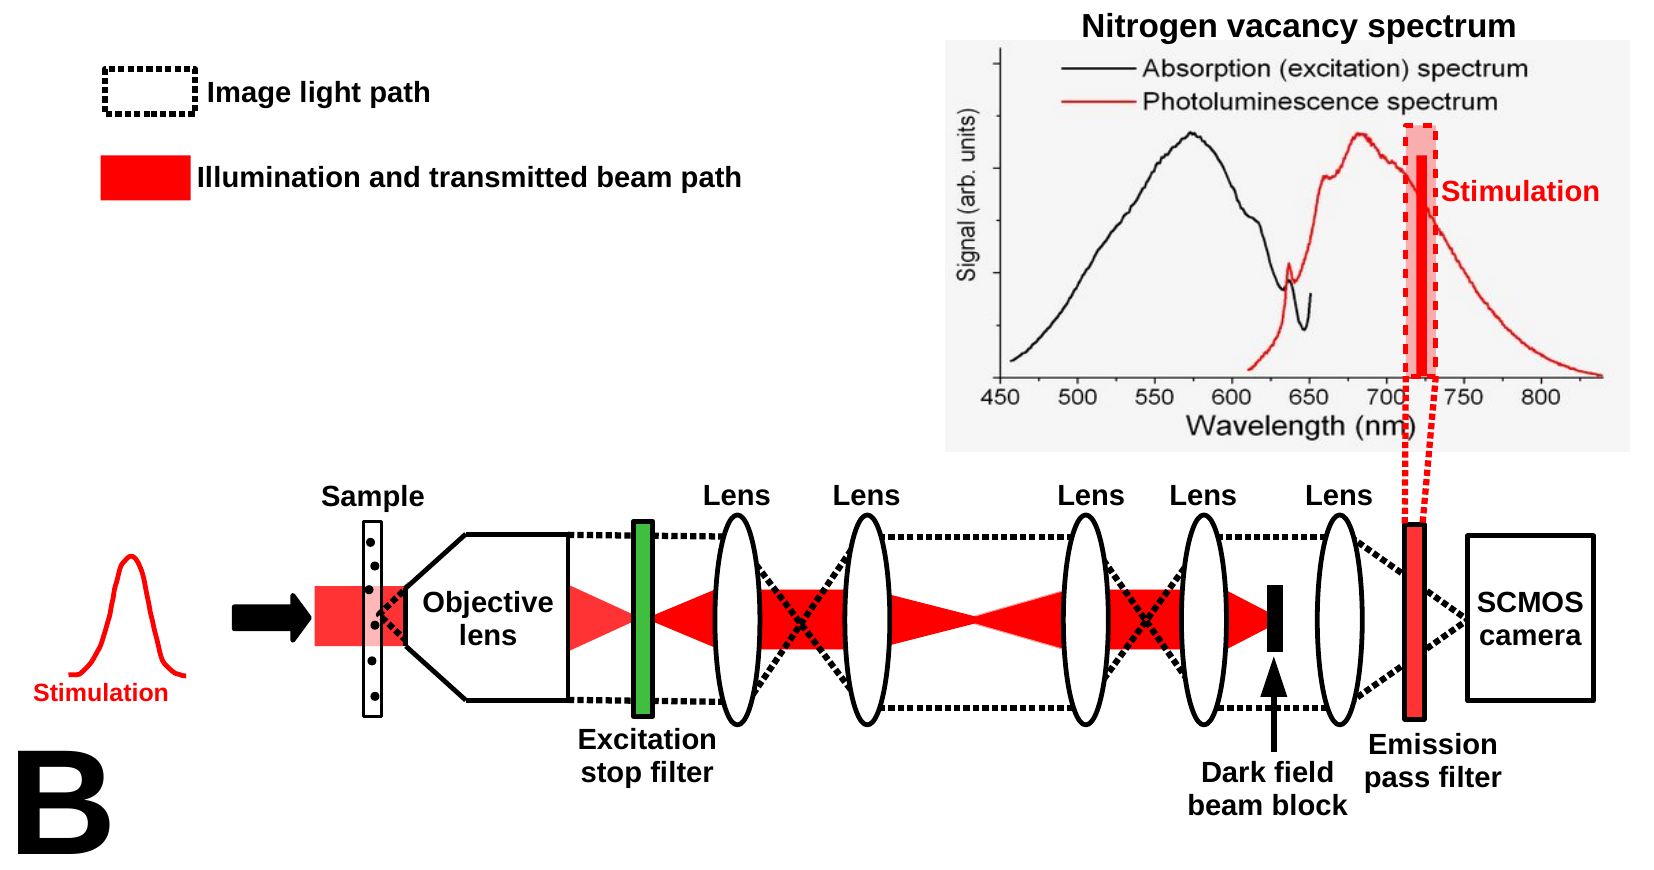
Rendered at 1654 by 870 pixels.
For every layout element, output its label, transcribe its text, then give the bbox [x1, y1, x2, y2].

text_box Sample [288, 472, 458, 520]
text_box Nitrogen vacancy spectrum [1044, 0, 1555, 81]
picture [945, 40, 1630, 452]
text_box [104, 69, 192, 115]
text_box Lens [684, 471, 790, 521]
text_box [314, 521, 405, 717]
text_box Dark field beam block [1170, 748, 1366, 870]
text_box Stimulation [0, 671, 203, 717]
text_box [1405, 125, 1436, 377]
text_box Lens [1150, 471, 1256, 521]
text_box B [0, 711, 190, 870]
text_box Excitation stop filter [547, 715, 748, 795]
text_box Objective lens [405, 578, 571, 658]
text_box Illumination and transmitted beam path [182, 153, 764, 233]
text_box [424, 658, 566, 698]
text_box Lens [1286, 471, 1392, 522]
text_box [1404, 524, 1425, 720]
text_box SCMOS camera [1447, 578, 1613, 659]
text_box [100, 155, 182, 201]
text_box [422, 537, 566, 578]
text_box [1317, 522, 1363, 720]
text_box Emission pass filter [1333, 720, 1533, 801]
text_box [1467, 535, 1594, 578]
text_box [1467, 659, 1594, 701]
text_box Lens [814, 471, 920, 521]
text_box Lens [1038, 471, 1144, 522]
text_box Image light path [192, 69, 481, 117]
text_box Stimulation [1419, 167, 1622, 248]
text_box [571, 514, 1283, 725]
text_box [234, 595, 310, 641]
